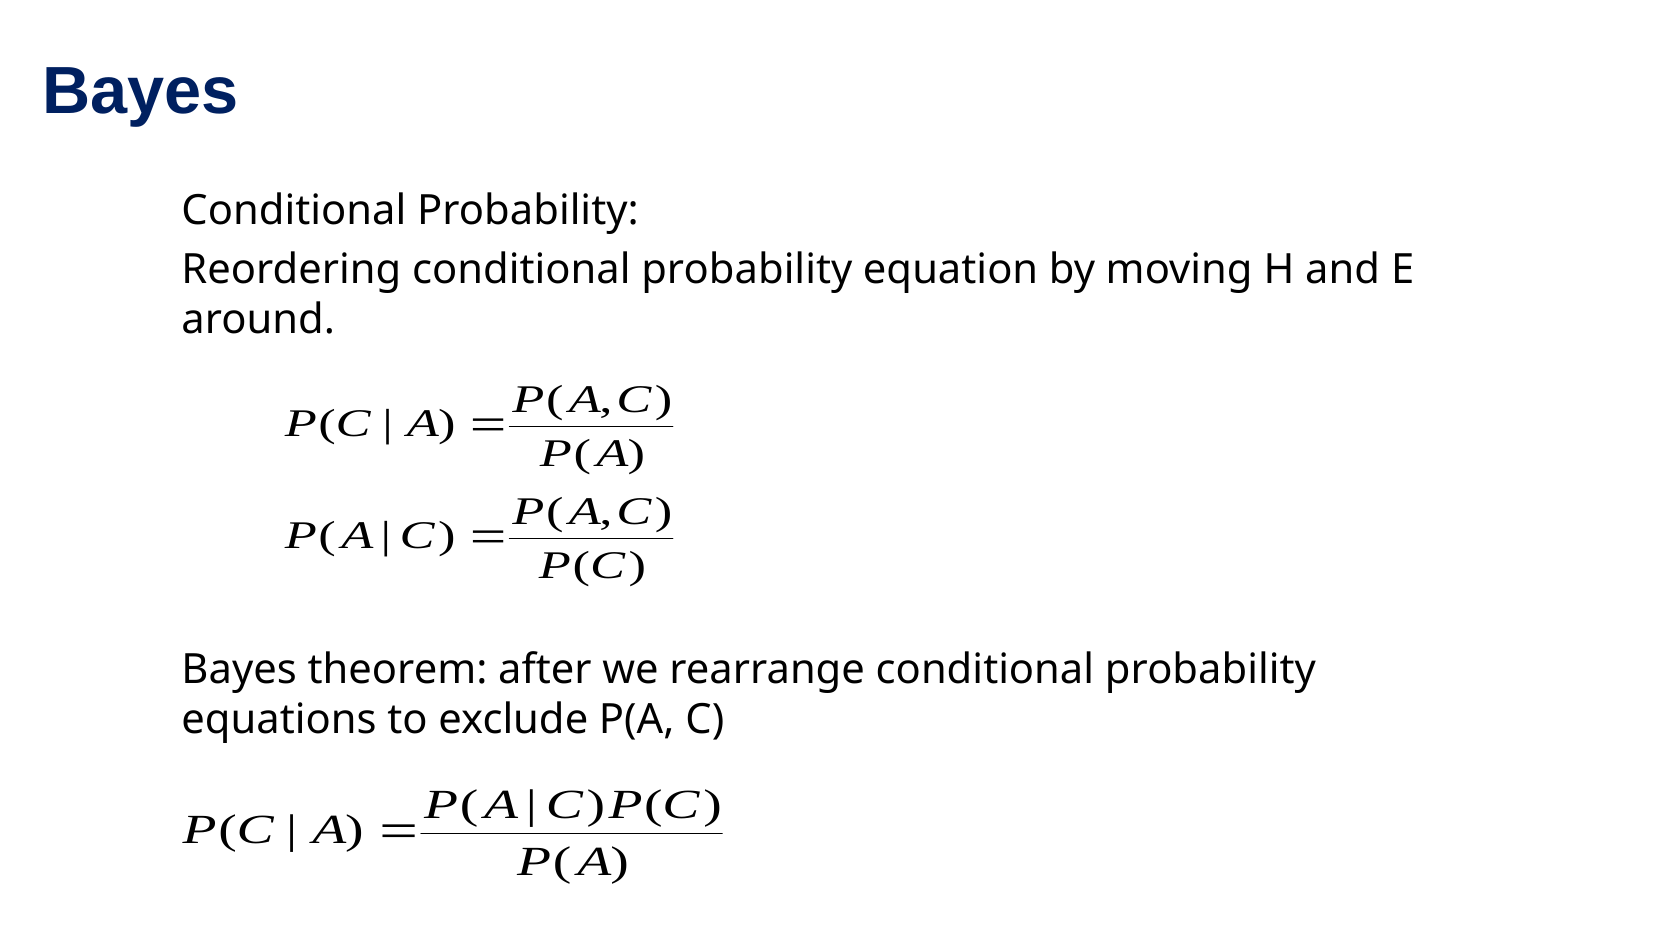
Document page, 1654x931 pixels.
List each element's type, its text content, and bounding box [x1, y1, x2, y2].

picture [279, 378, 680, 591]
picture [177, 781, 729, 889]
list Conditional Probability: Reordering conditional probability equation by moving H and E around. Bayes theorem: after we rearrange conditional probability equations to exclude P(A, C) [110, 175, 1537, 889]
title Bayes [27, 20, 1208, 135]
